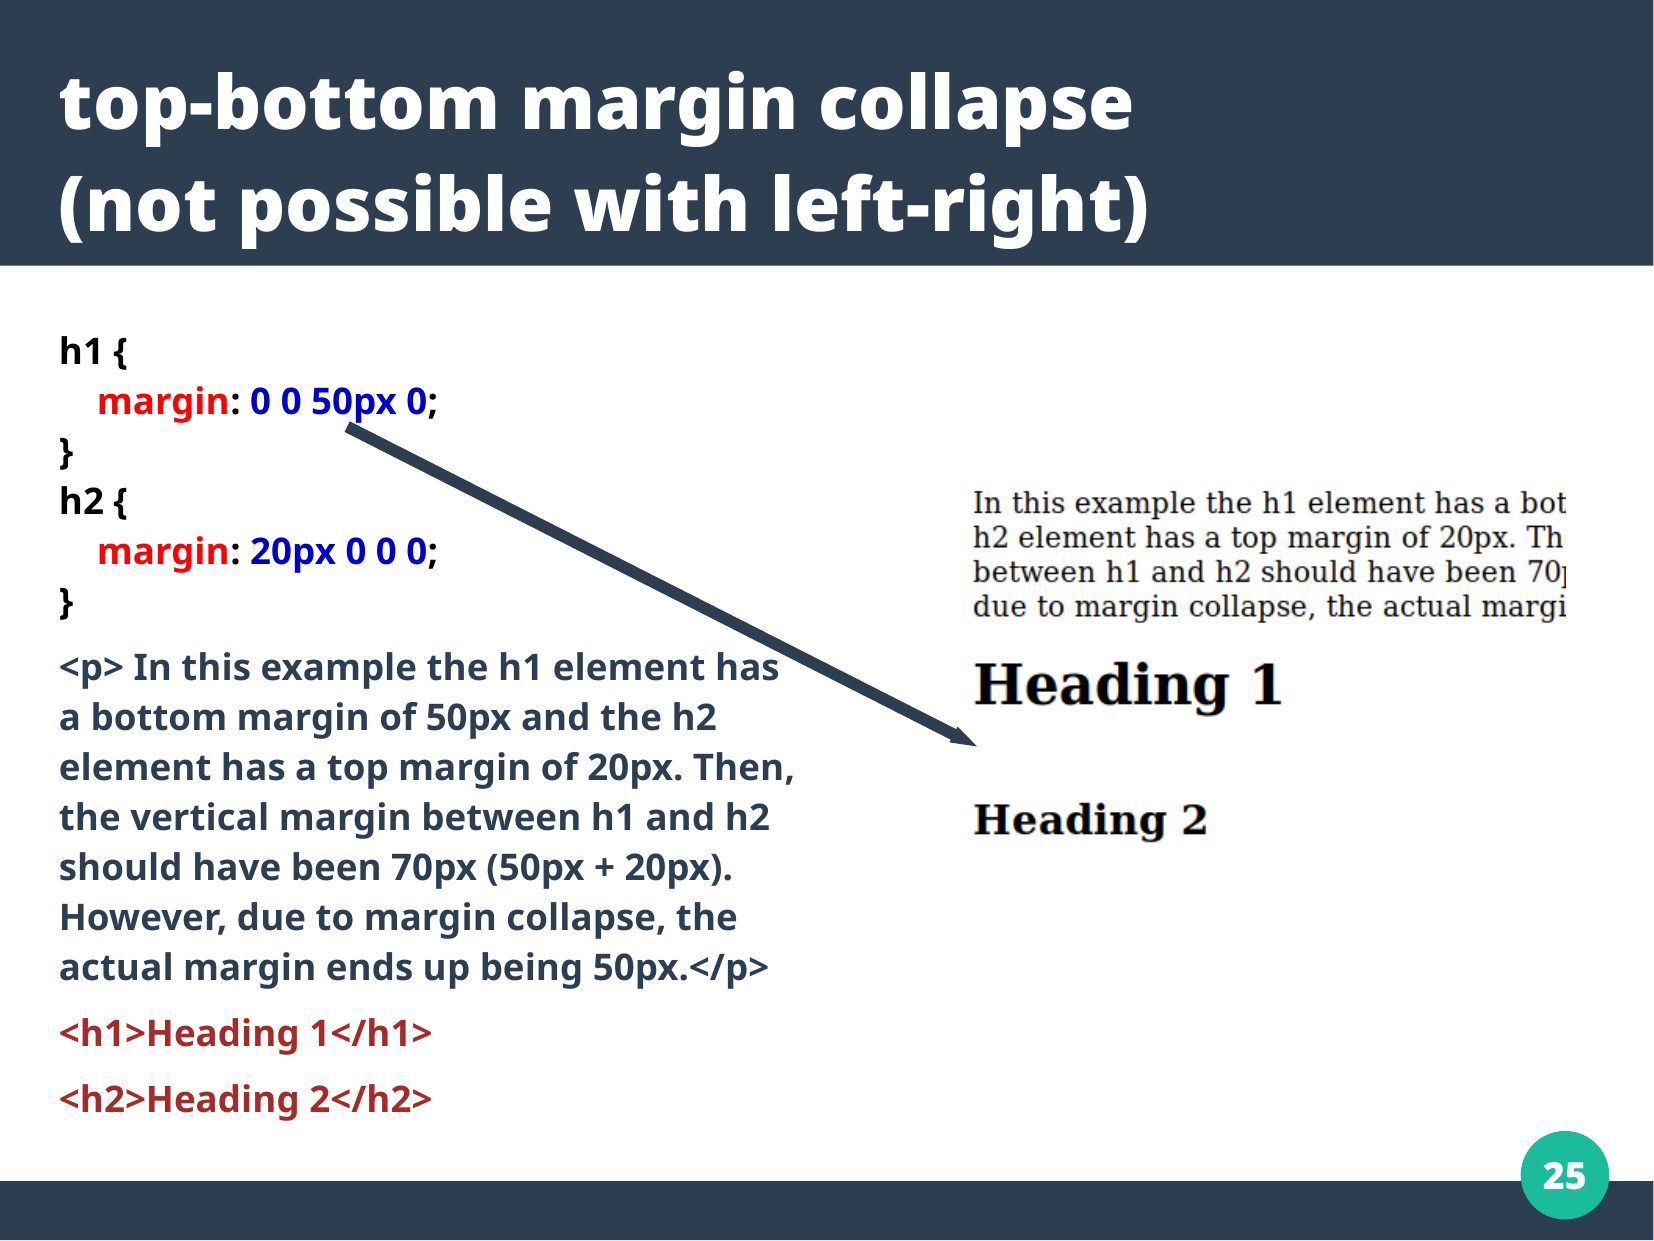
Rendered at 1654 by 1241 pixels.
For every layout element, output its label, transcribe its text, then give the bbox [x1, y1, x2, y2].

list h1 { margin: 0 0 50px 0; } h2 { margin: 20px 0 0 0; } <p> In this example the h1 element has a bottom margin of 50px and the h2 element has a top margin of 20px. Then, the vertical margin between h1 and h2 should have been 70px (50px + 20px). However, due to margin collapse, the actual margin ends up being 50px.</p> <h1>Heading 1</h1> <h2>Heading 2</h2> [59, 324, 809, 1152]
title top-bottom margin collapse (not possible with left-right) [59, 49, 1595, 207]
picture [973, 482, 1566, 858]
